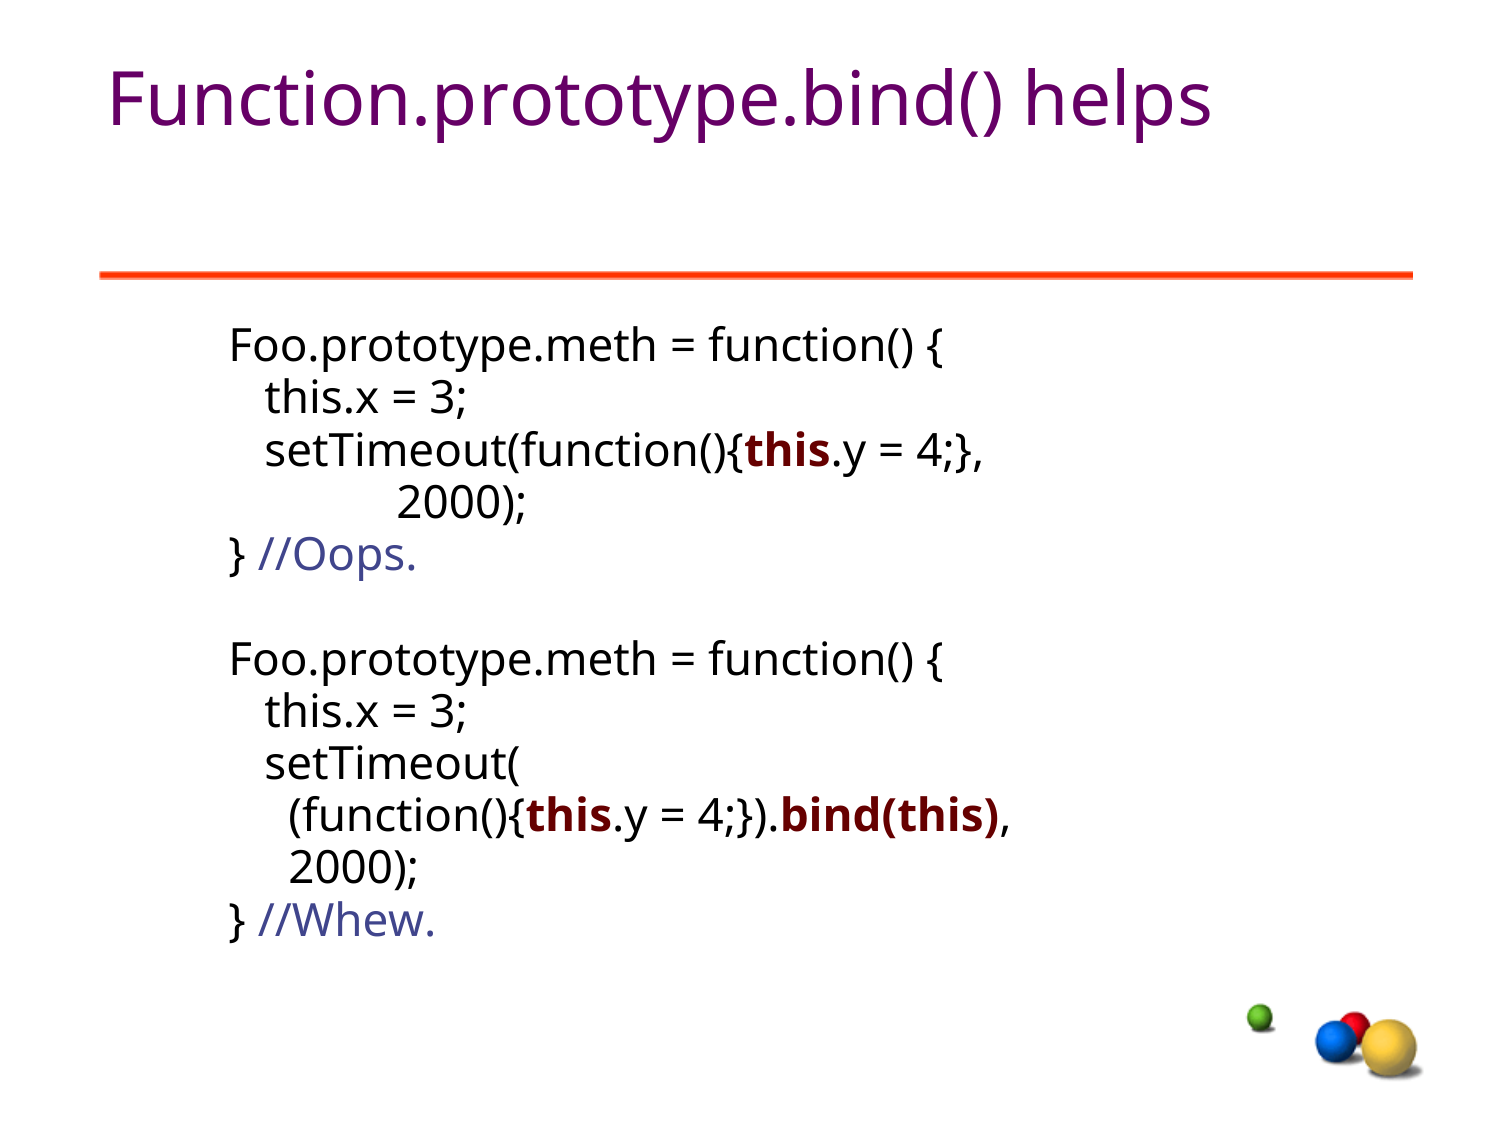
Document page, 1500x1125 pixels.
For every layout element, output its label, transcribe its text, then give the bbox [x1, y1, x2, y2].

title Function.prototype.bind() helps [106, 57, 1369, 231]
subtitle Foo.prototype.meth = function() { this.x = 3; setTimeout(function(){this.y = 4;}, 2000); } //Oops. Foo.prototype.meth = function() { this.x = 3; setTimeout( (function(){this.y = 4;}).bind(this), 2000); } //Whew. [144, 320, 1407, 1015]
picture [1224, 999, 1449, 1083]
picture [99, 271, 1413, 280]
